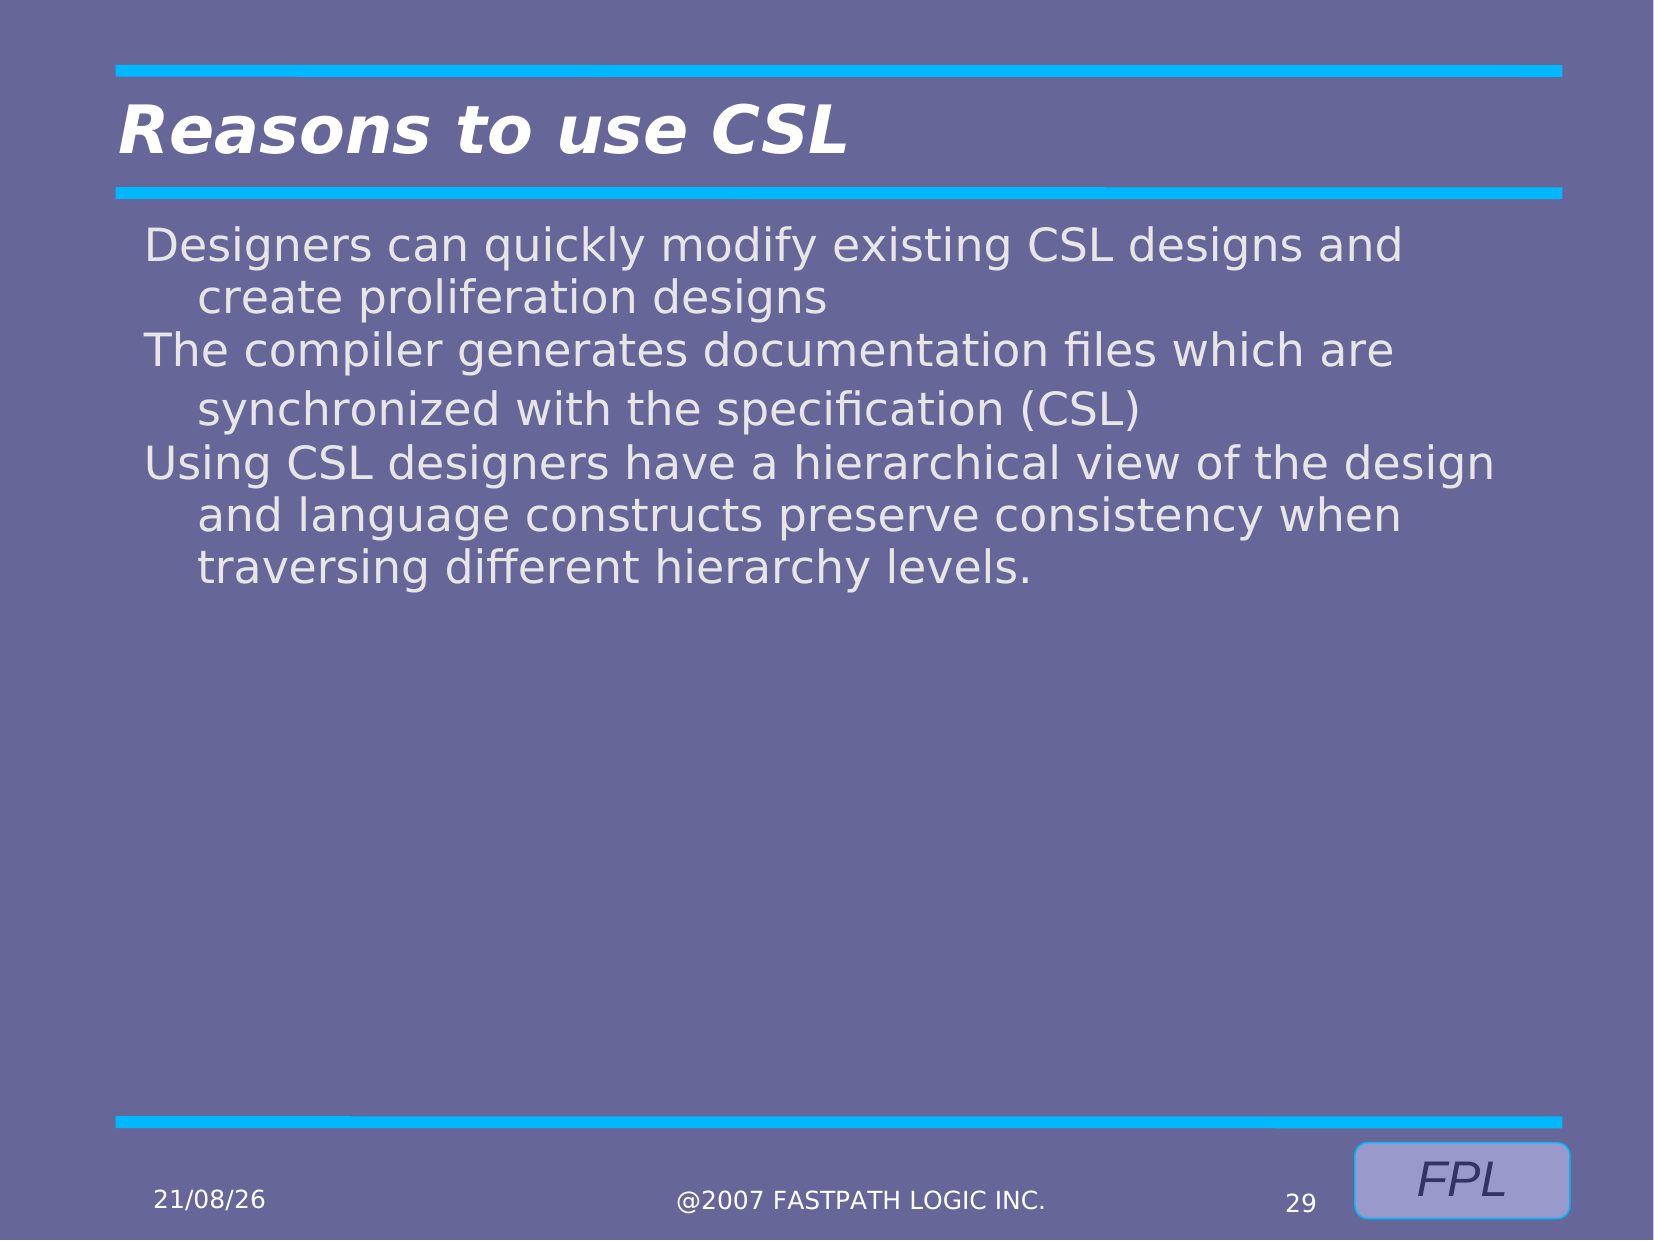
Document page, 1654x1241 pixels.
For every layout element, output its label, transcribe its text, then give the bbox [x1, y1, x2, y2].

list Designers can quickly modify existing CSL designs and create proliferation designs The compiler generates documentation files which are synchronized with the specification (CSL)‏ Using CSL designers have a hierarchical view of the design and language constructs preserve consistency when traversing different hierarchy levels. [126, 219, 1566, 1133]
title Reasons to use CSL [118, 41, 1531, 220]
